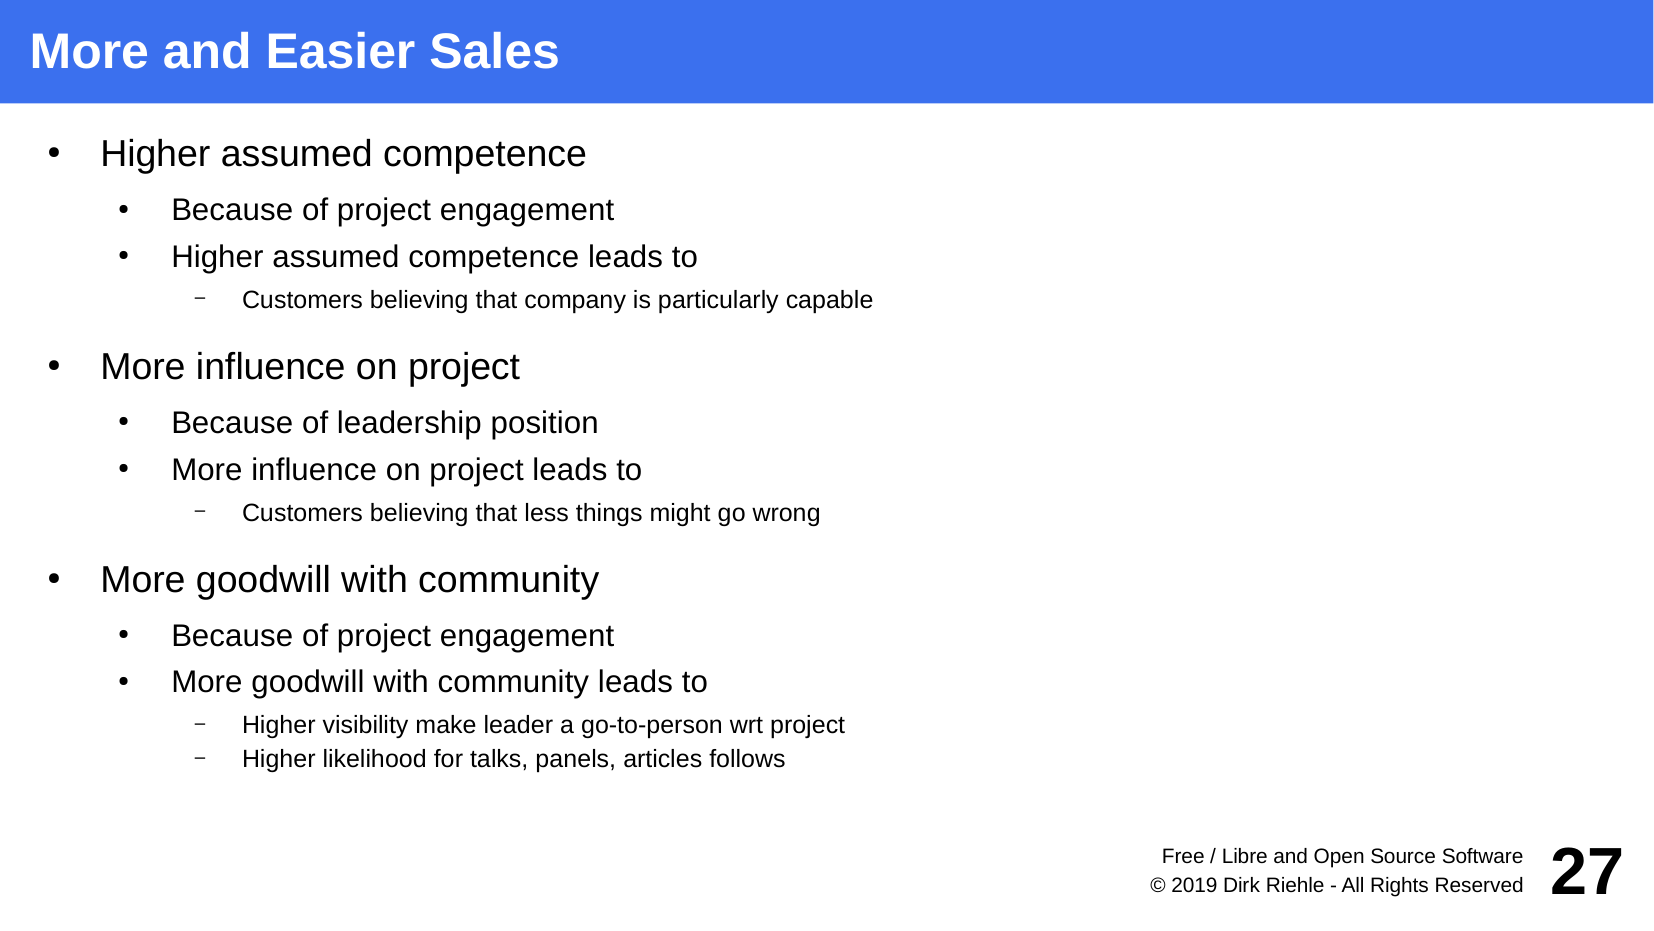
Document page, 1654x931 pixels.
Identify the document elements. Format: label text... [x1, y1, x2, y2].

list Higher assumed competence Because of project engagement Higher assumed competence leads to Customers believing that company is particularly capable More influence on project Because of leadership position More influence on project leads to Customers believing that less things might go wrong More goodwill with community Because of project engagement More goodwill with community leads to Higher visibility make leader a go-to-person wrt project Higher likelihood for talks, panels, articles follows [29, 132, 1625, 813]
title More and Easier Sales [0, 0, 1654, 104]
